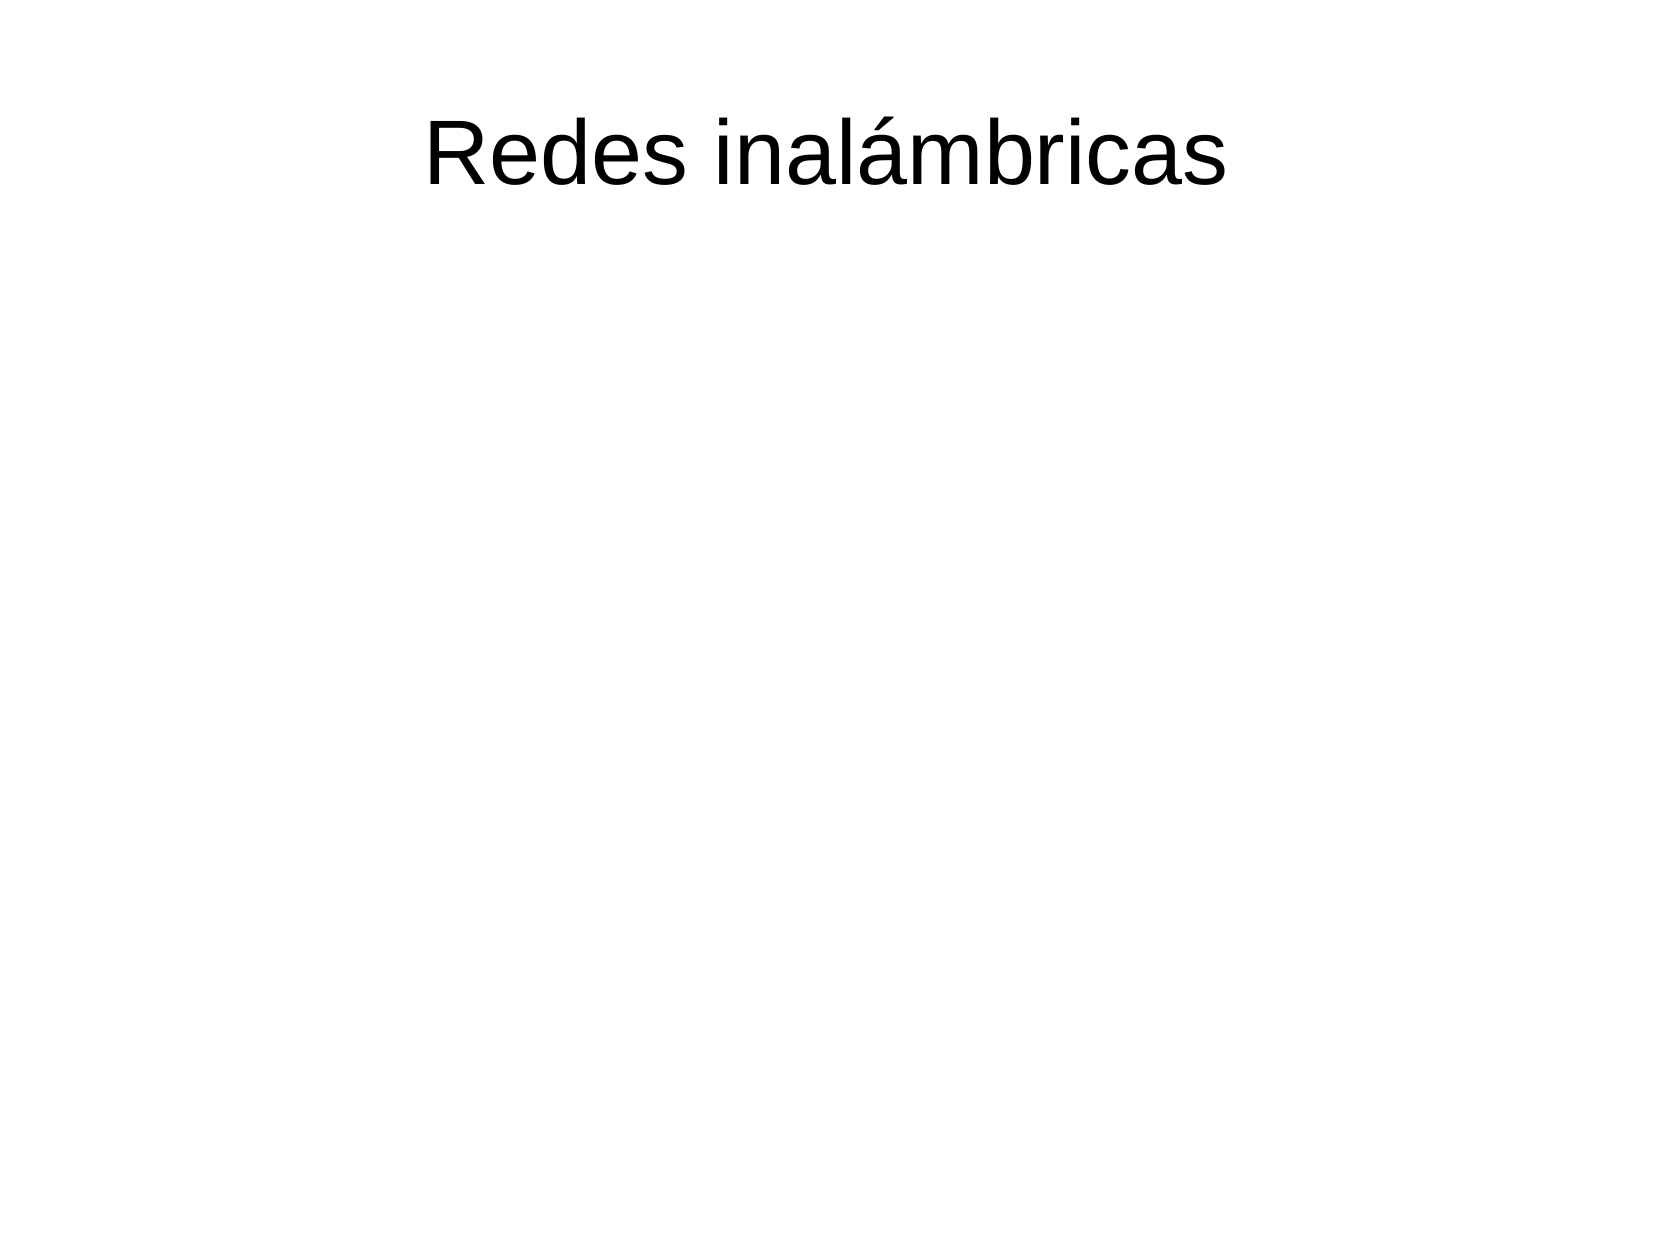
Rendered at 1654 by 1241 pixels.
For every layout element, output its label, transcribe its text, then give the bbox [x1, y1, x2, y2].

title Redes inalámbricas [82, 49, 1571, 257]
